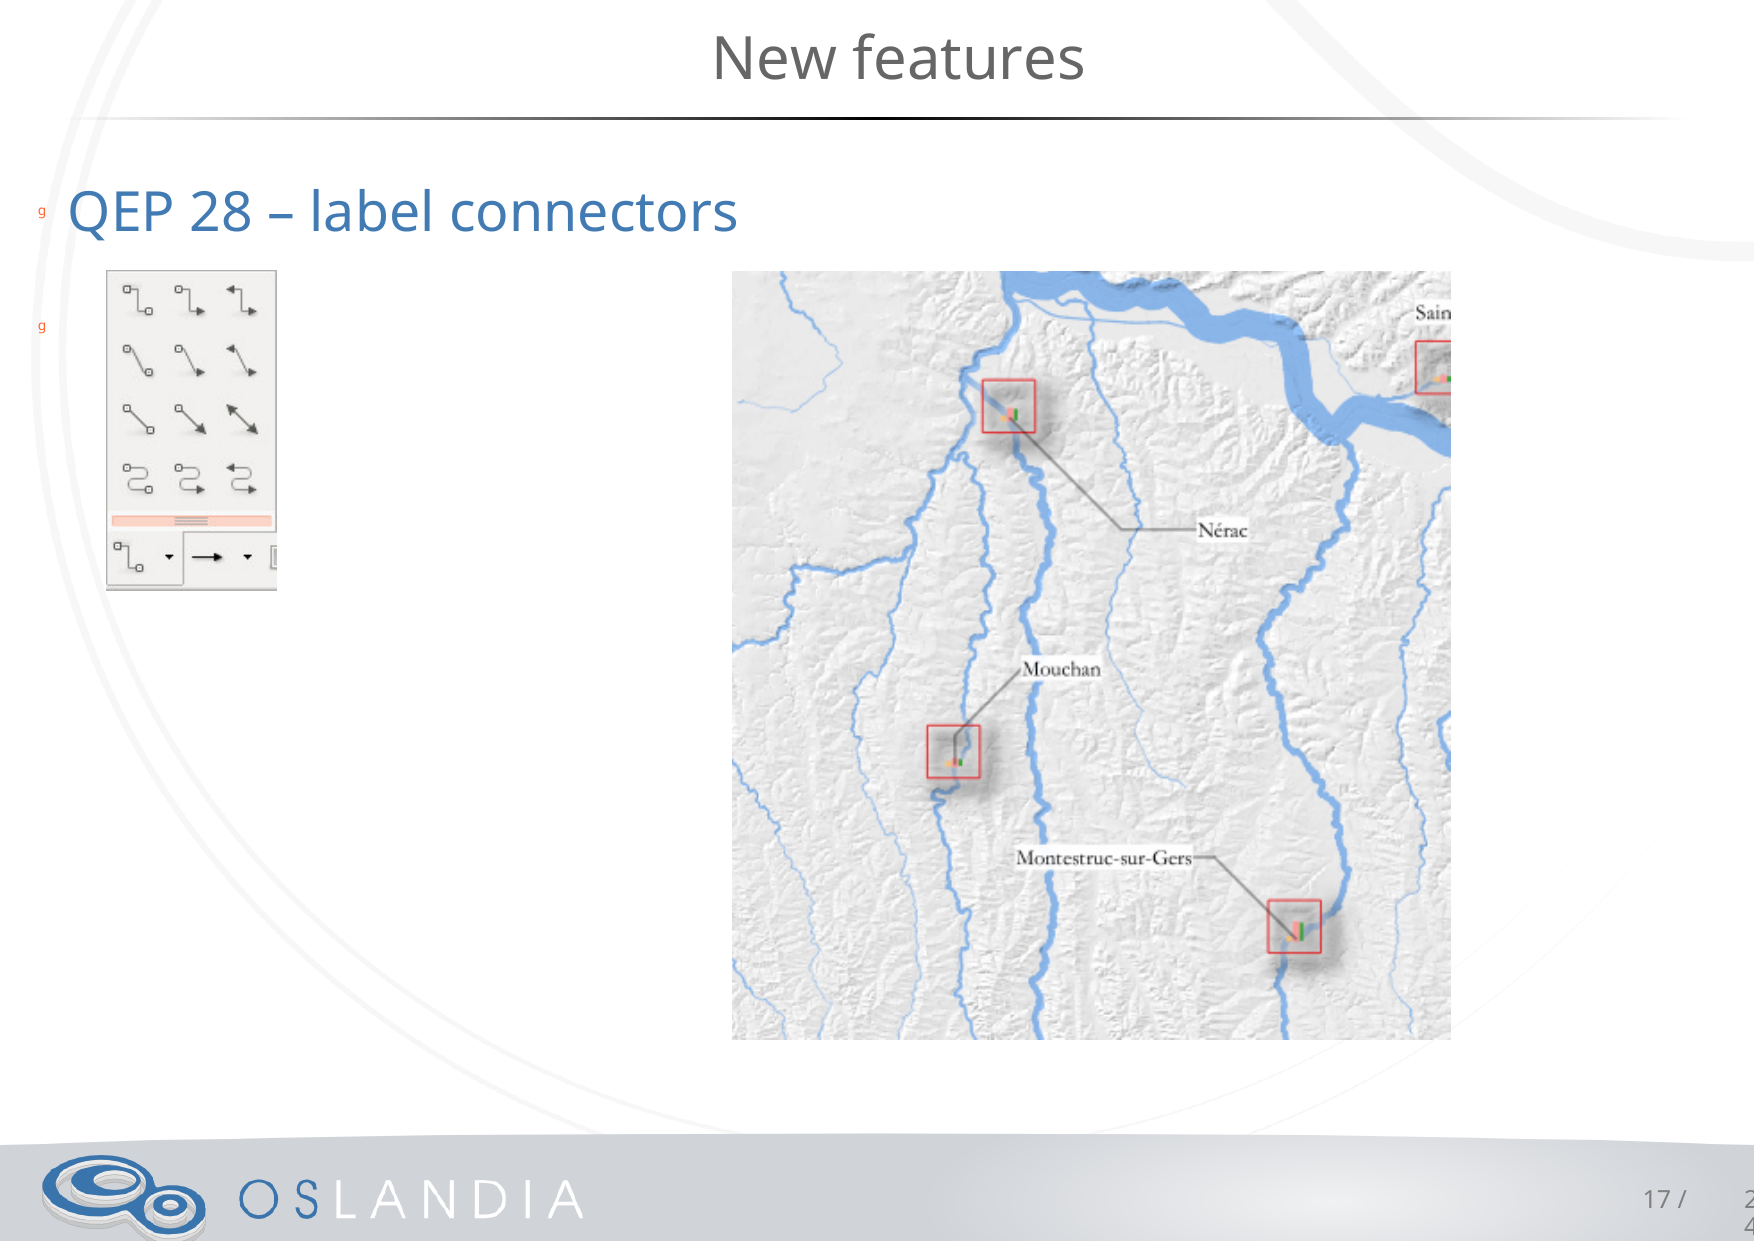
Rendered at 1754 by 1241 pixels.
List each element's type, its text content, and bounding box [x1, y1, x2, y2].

picture [0, 0, 1754, 1241]
title New features [31, 14, 1754, 98]
picture [1747, 1221, 1753, 1229]
list QEP 28 – label connectors [37, 172, 1710, 1090]
